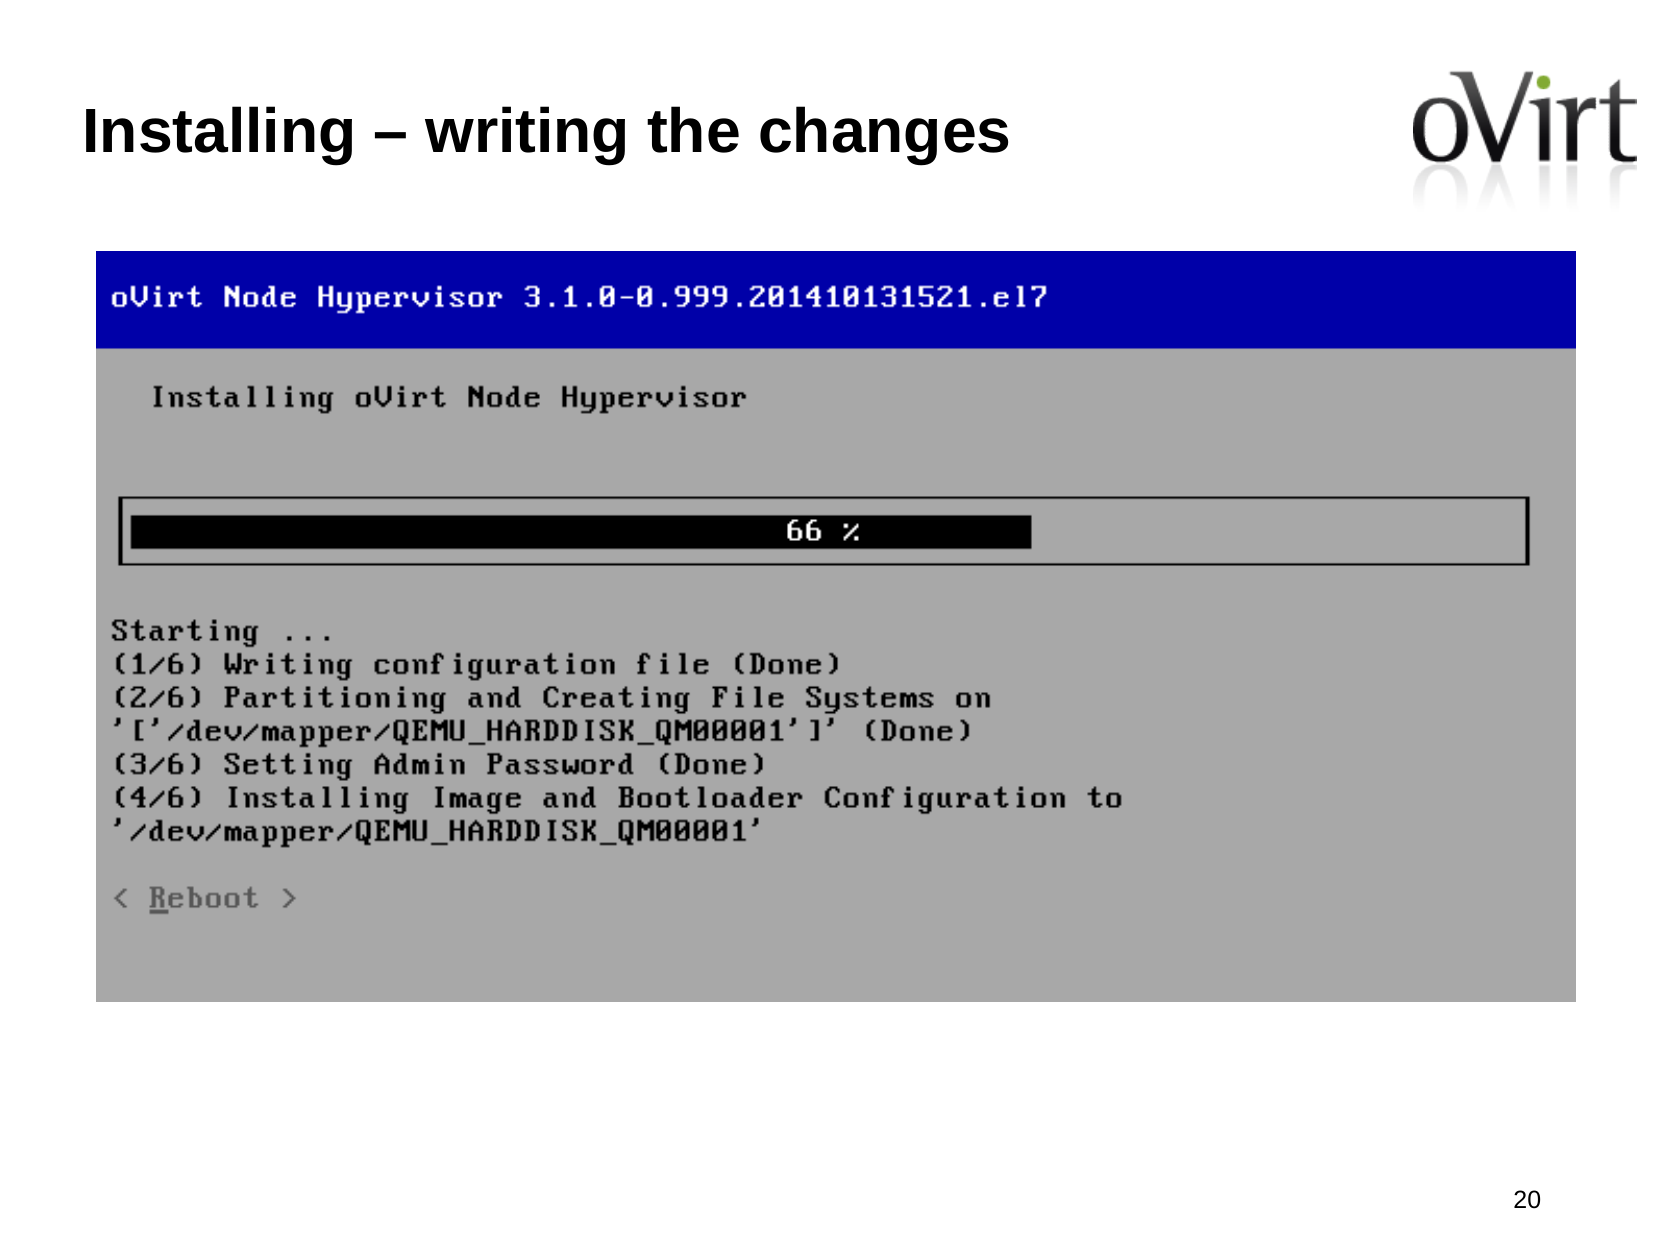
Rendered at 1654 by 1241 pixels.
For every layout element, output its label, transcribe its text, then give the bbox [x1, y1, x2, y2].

picture [1413, 63, 1637, 212]
picture [96, 251, 1576, 1002]
title Installing – writing the changes [82, 37, 1303, 226]
